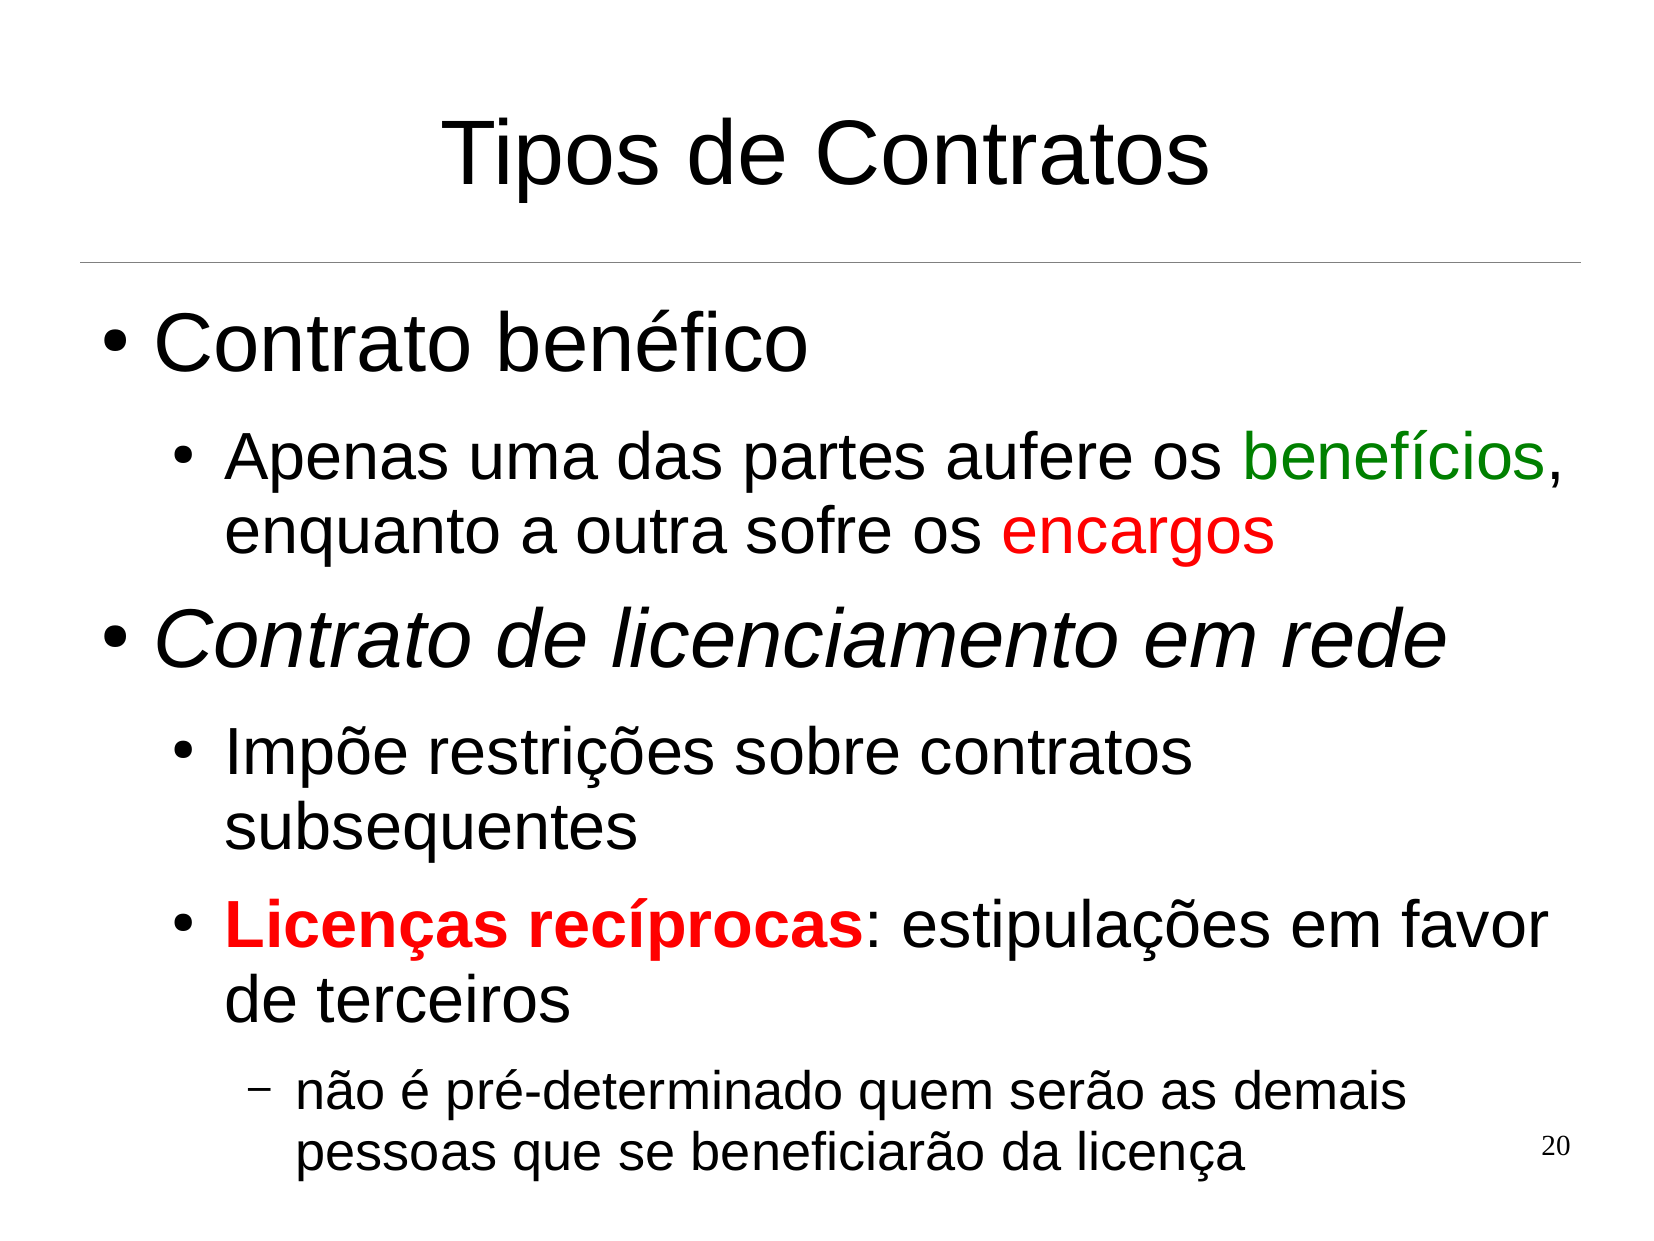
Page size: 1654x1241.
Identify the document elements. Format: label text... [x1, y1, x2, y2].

title Tipos de Contratos [82, 56, 1571, 250]
list Contrato benéfico Apenas uma das partes aufere os benefícios, enquanto a outra sofre os encargos Contrato de licenciamento em rede Impõe restrições sobre contratos subsequentes Licenças recíprocas: estipulações em favor de terceiros não é pré-determinado quem serão as demais pessoas que se beneficiarão da licença [82, 296, 1571, 1101]
